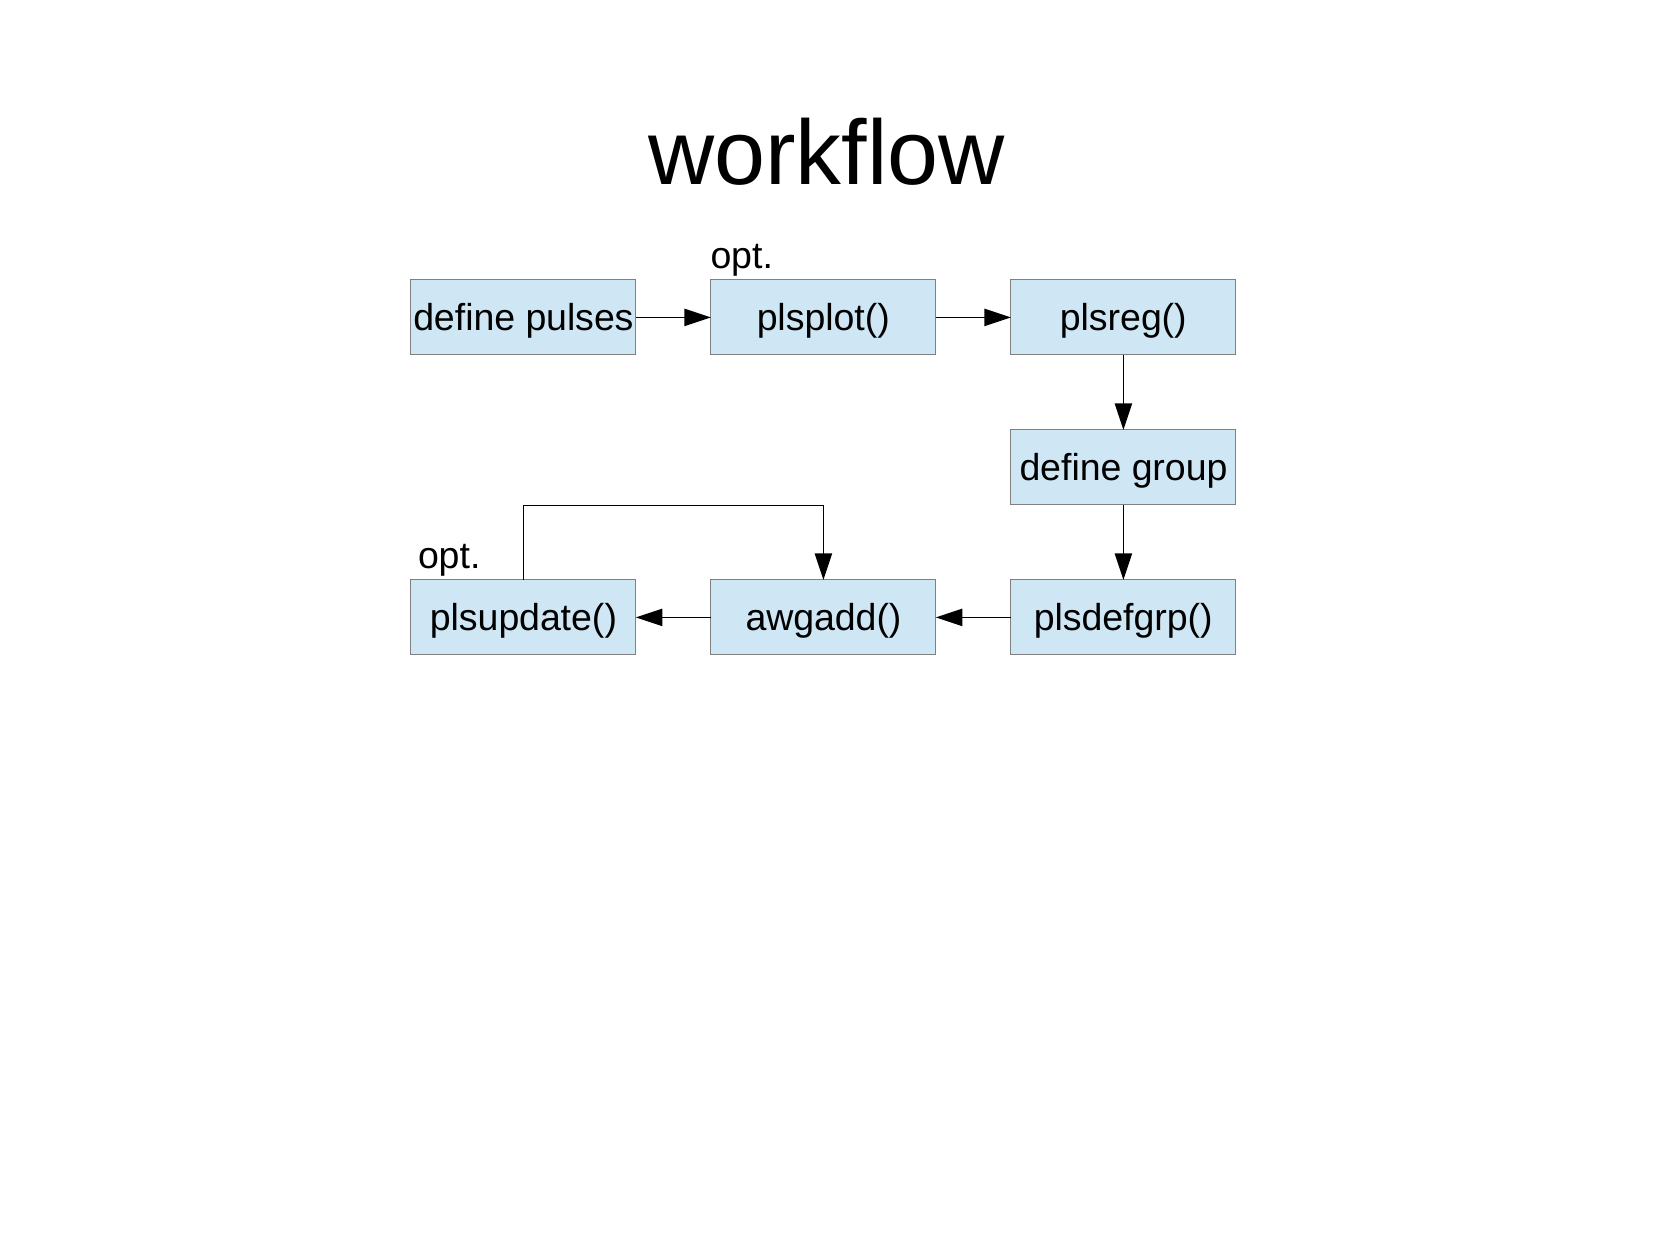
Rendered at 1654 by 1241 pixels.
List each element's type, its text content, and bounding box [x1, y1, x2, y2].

text_box define group [1010, 429, 1236, 505]
text_box plsdefgrp() [1010, 579, 1236, 655]
text_box plsplot() [710, 279, 936, 355]
text_box plsupdate() [410, 579, 636, 655]
text_box plsreg() [1010, 279, 1236, 355]
text_box opt. [695, 257, 809, 295]
text_box awgadd() [710, 579, 936, 655]
text_box define pulses [410, 279, 636, 355]
text_box opt. [403, 527, 516, 595]
title workflow [82, 49, 1571, 257]
